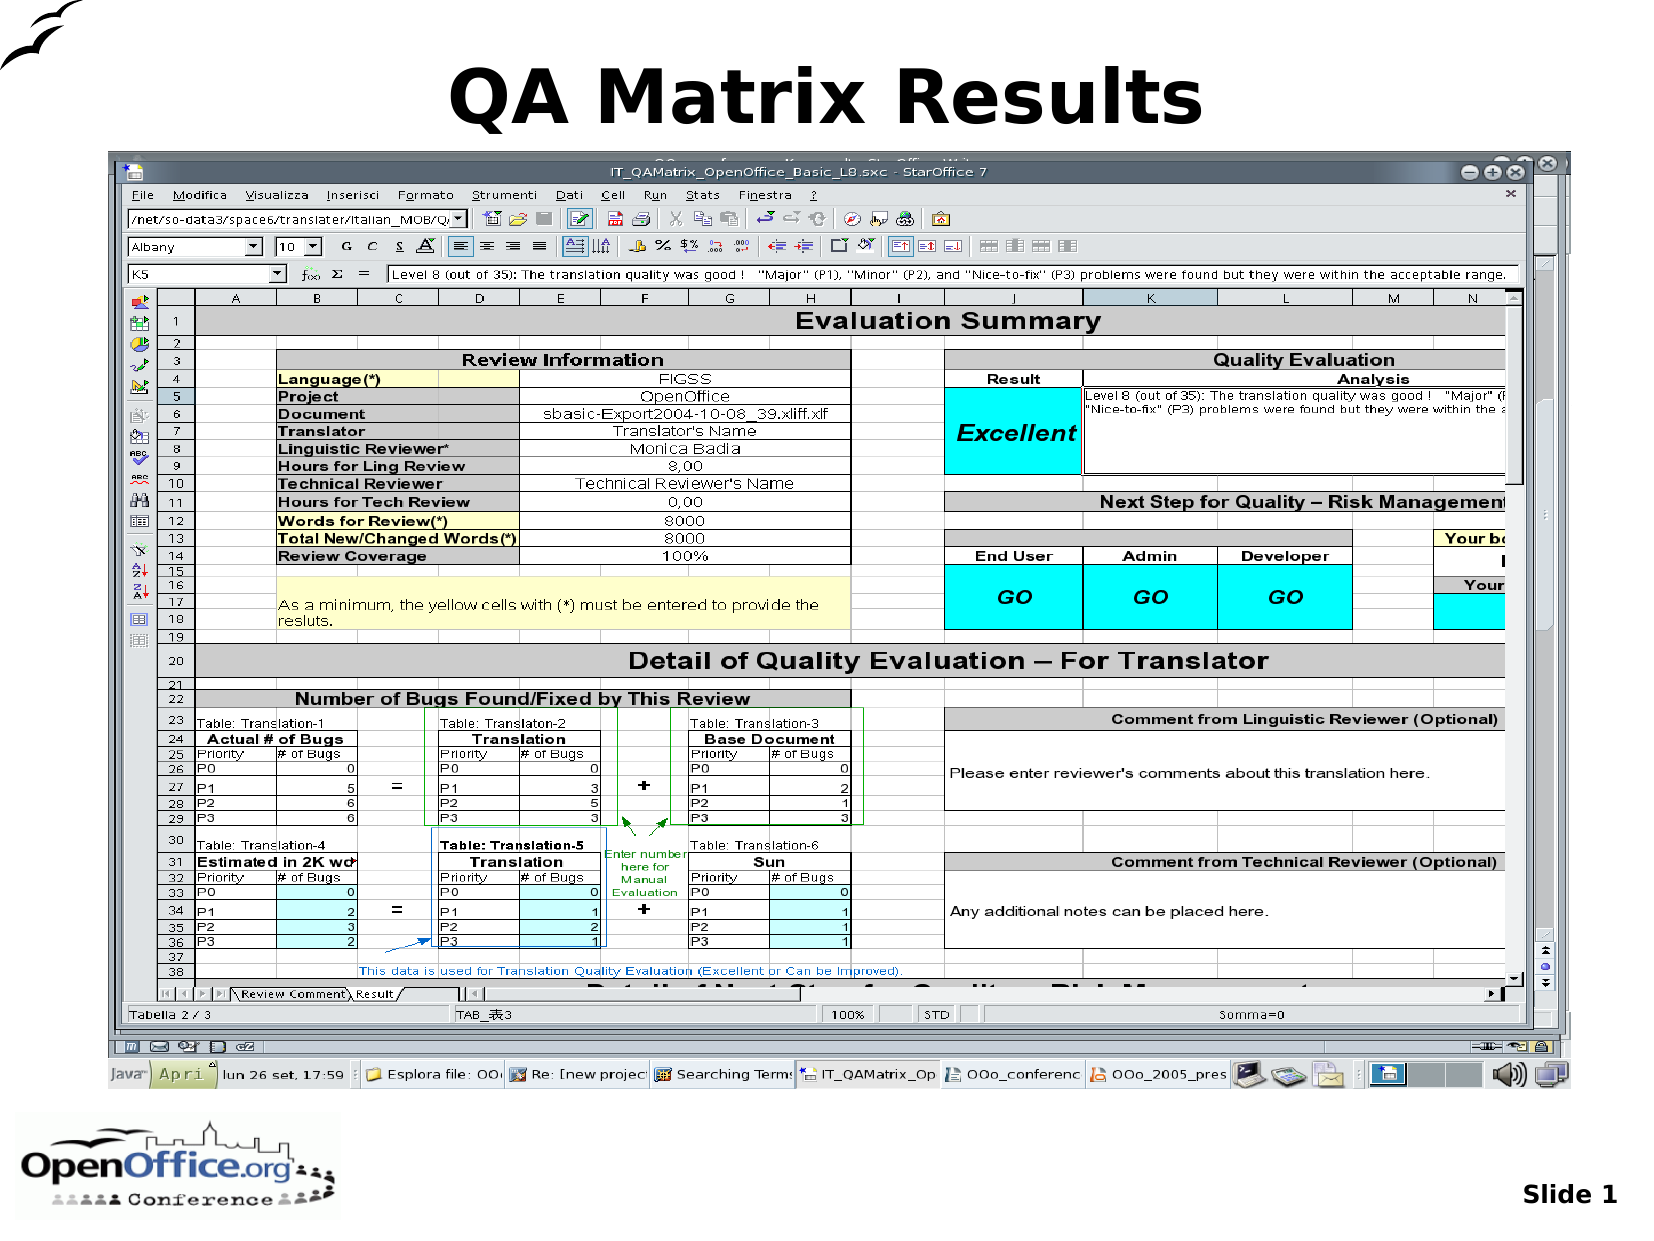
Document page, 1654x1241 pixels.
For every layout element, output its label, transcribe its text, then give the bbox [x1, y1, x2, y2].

picture [108, 151, 1571, 1089]
picture [15, 1112, 341, 1220]
title QA Matrix Results [0, 0, 1654, 196]
